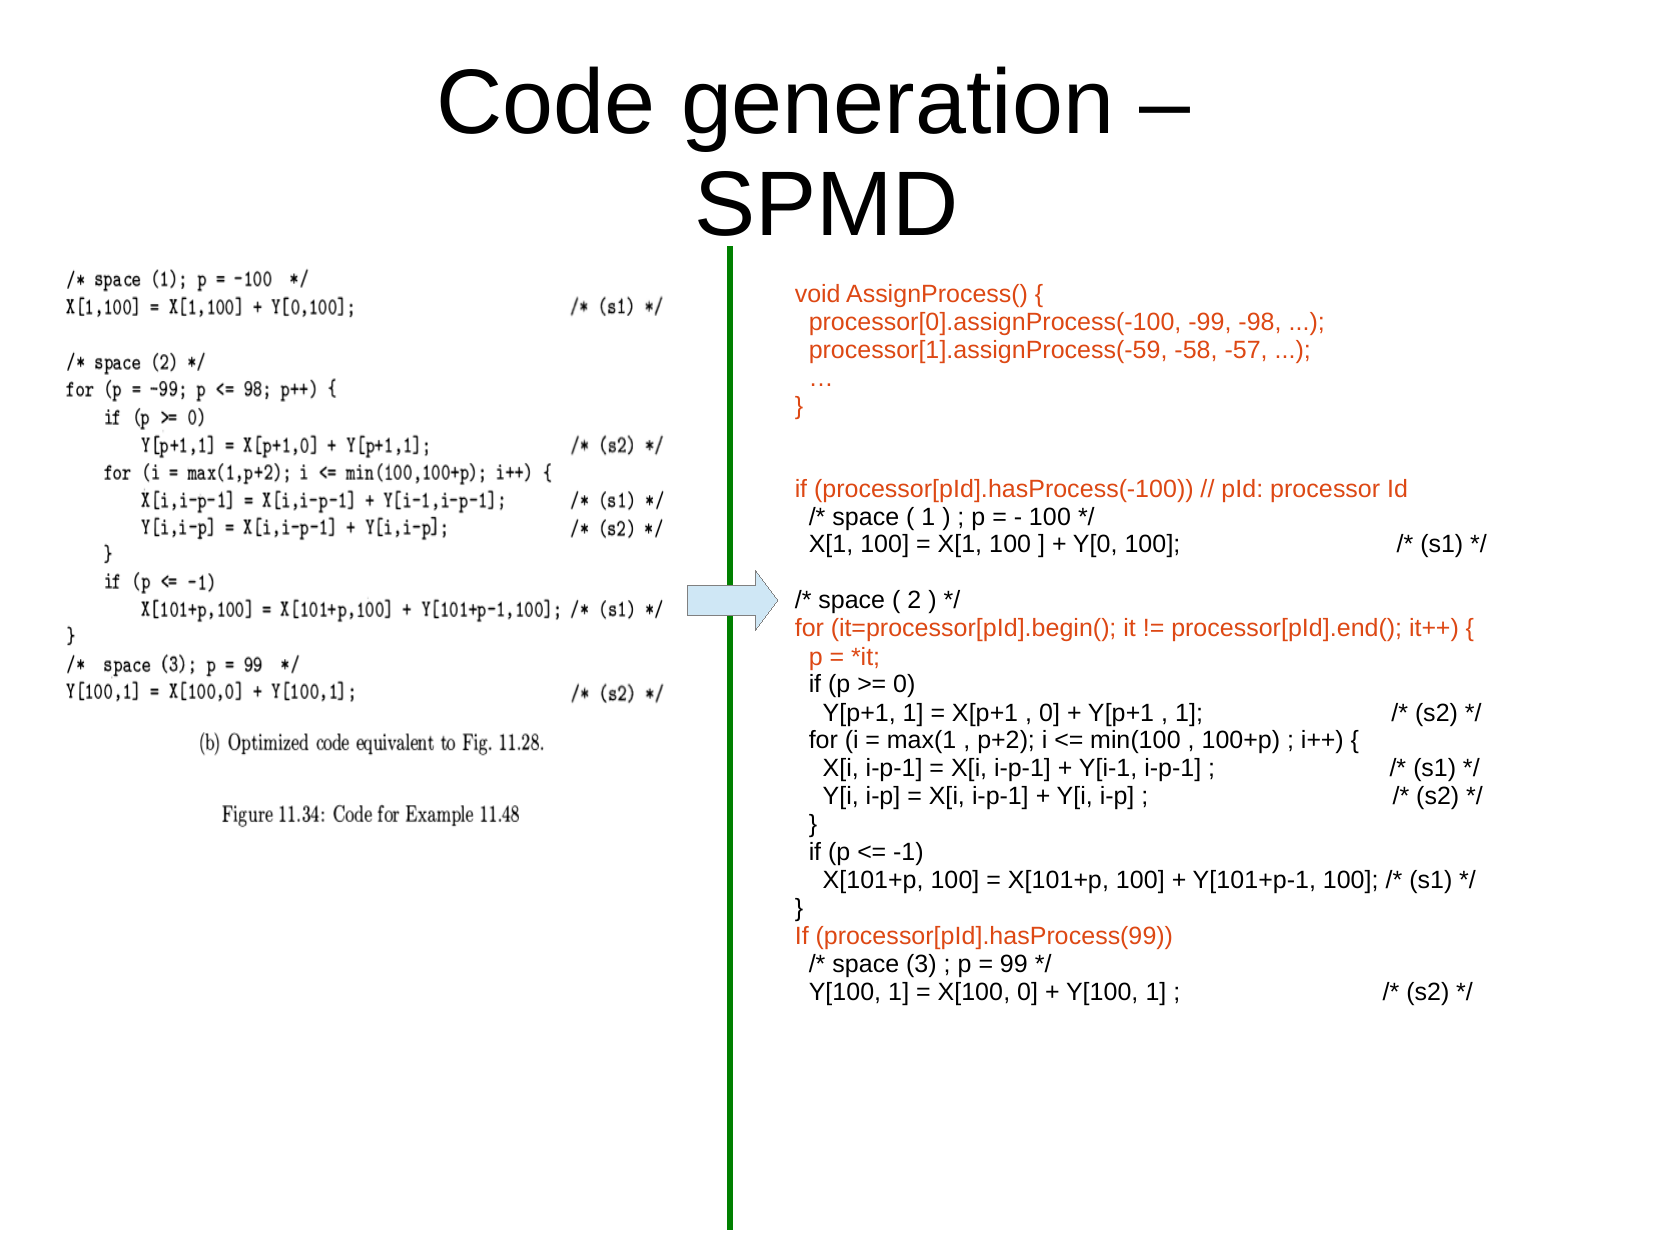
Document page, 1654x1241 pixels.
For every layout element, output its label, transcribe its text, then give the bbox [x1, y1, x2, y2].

title Code generation – SPMD [82, 49, 1571, 257]
text_box if (processor[pId].hasProcess(-100)) // pId: processor Id /* space ( 1 ) ; p = - 100 */ X[1, 100] = X[1, 100 ] + Y[0, 100]; /* (s1) */ /* space ( 2 ) */ for (it=processor[pId].begin(); it != processor[pId].end(); it++) { p = *it; if (p >= 0) Y[p+1, 1] = X[p+1 , 0] + Y[p+1 , 1]; /* (s2) */ for (i = max(1 , p+2); i <= min(100 , 100+p) ; i++) { X[i, i-p-1] = X[i, i-p-1] + Y[i-1, i-p-1] ; /* (s1) */ Y[i, i-p] = X[i, i-p-1] + Y[i, i-p] ; /* (s2) */ } if (p <= -1) X[101+p, 100] = X[101+p, 100] + Y[101+p-1, 100]; /* (s1) */ } If (processor[pId].hasProcess(99)) /* space (3) ; p = 99 */ Y[100, 1] = X[100, 0] + Y[100, 1] ; /* (s2) */ [779, 466, 1561, 1014]
text_box [687, 570, 778, 631]
text_box void AssignProcess() { processor[0].assignProcess(-100, -99, -98, ...); processor[1].assignProcess(-59, -58, -57, ...); … } [780, 272, 1497, 427]
picture [45, 248, 676, 841]
